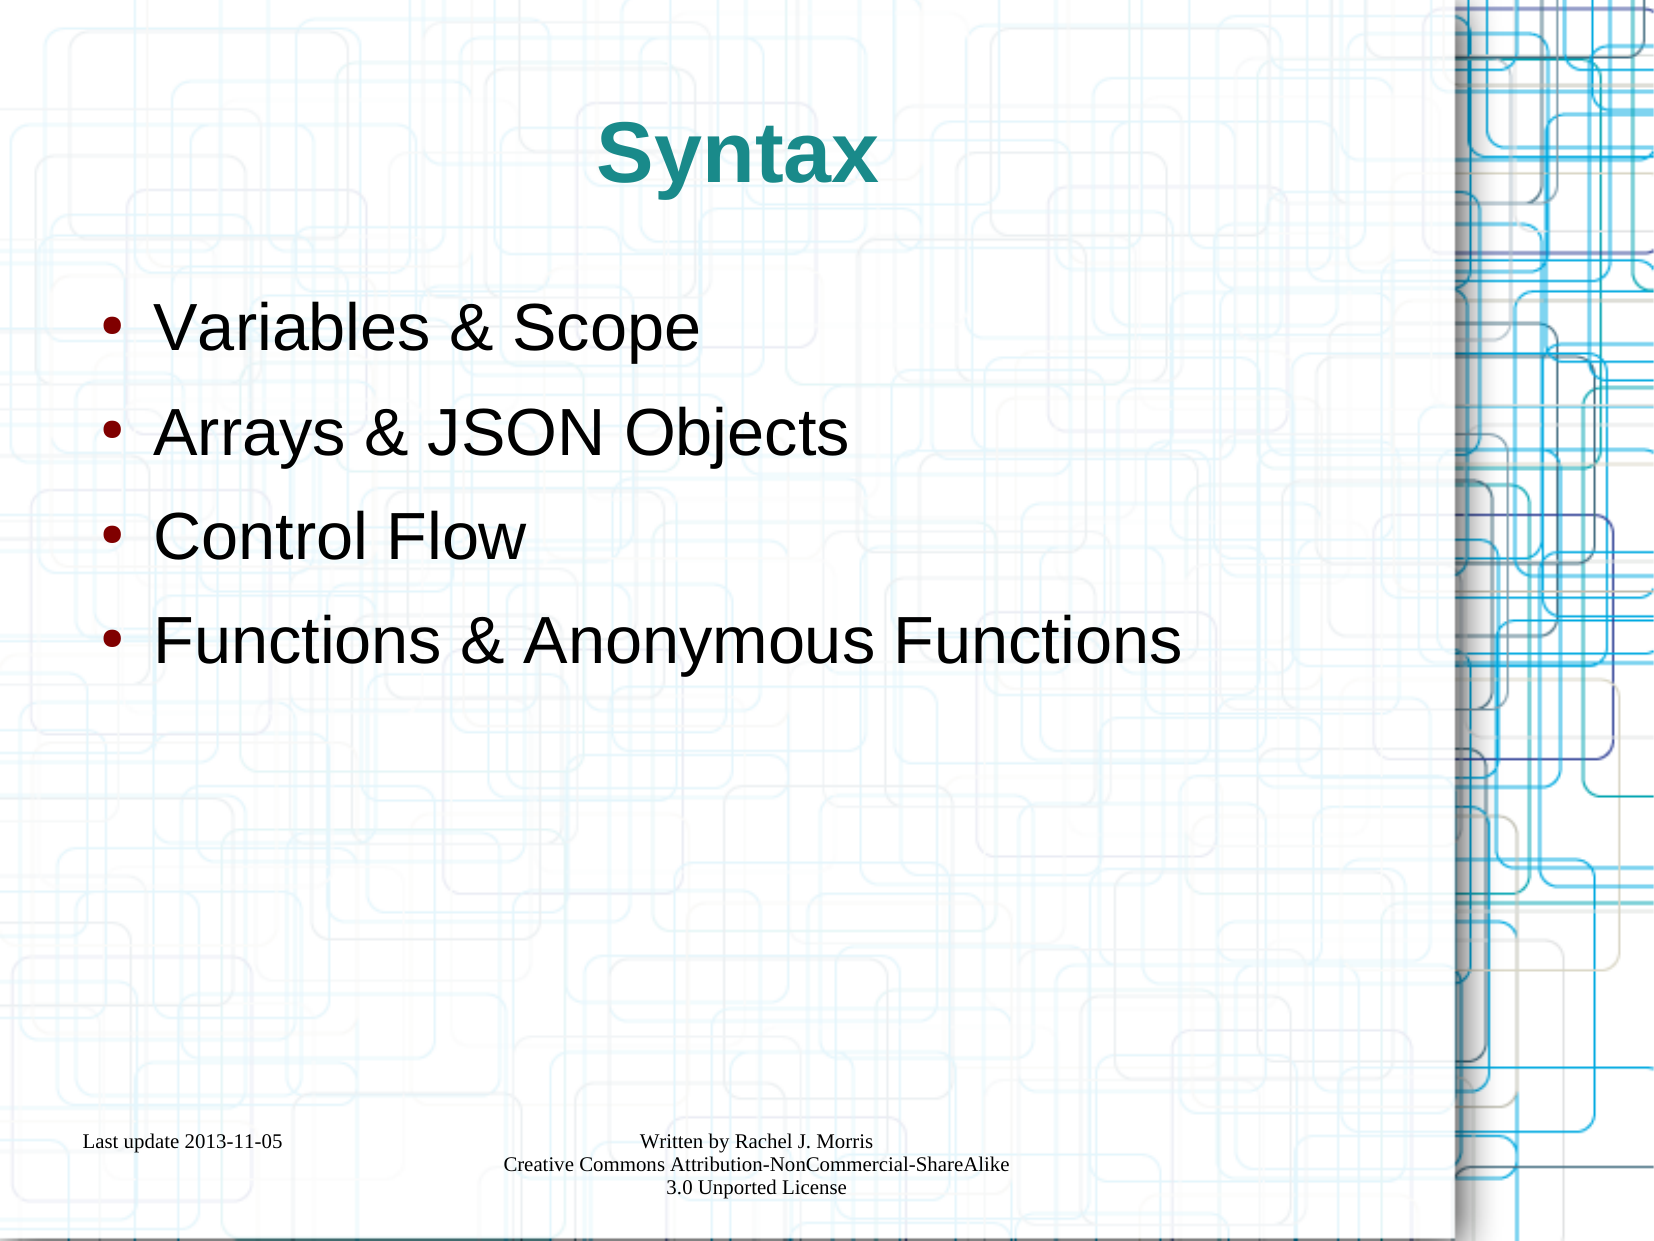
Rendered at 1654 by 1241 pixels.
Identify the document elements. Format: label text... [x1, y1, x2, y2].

picture [0, 0, 1654, 1241]
list Variables & Scope Arrays & JSON Objects Control Flow Functions & Anonymous Functions [82, 290, 1418, 1010]
title Syntax [59, 49, 1418, 257]
